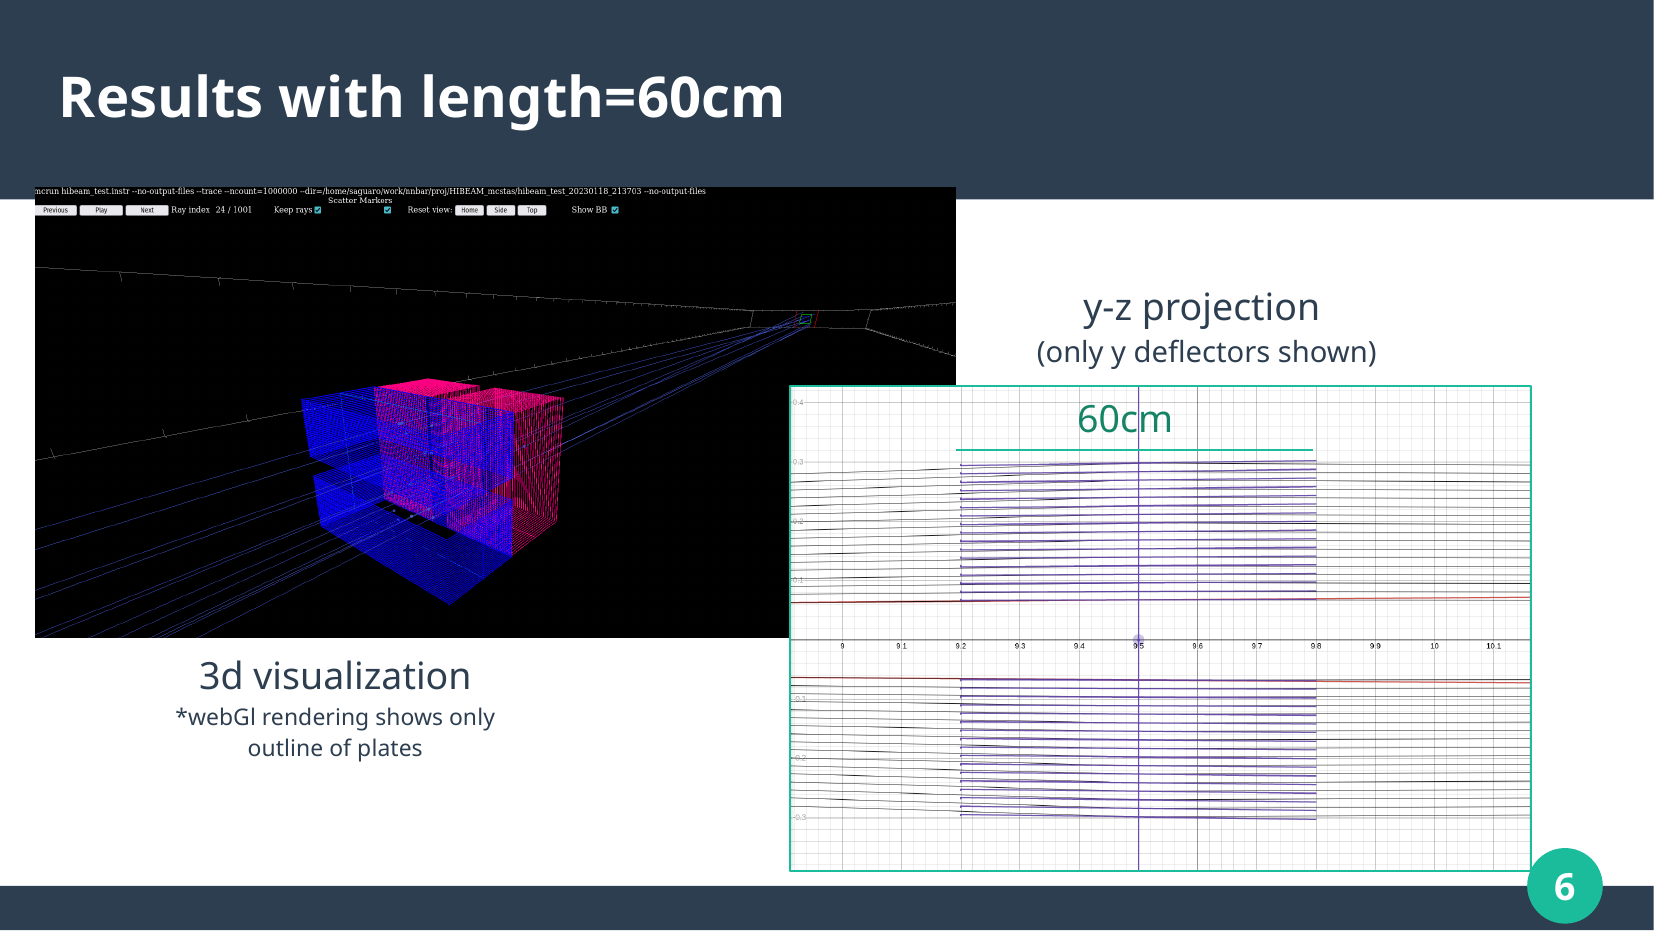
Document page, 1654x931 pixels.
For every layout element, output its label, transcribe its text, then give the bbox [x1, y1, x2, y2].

picture [35, 187, 956, 638]
text_box 60cm [937, 349, 1313, 488]
text_box y-z projection (only y deflectors shown) [963, 241, 1451, 410]
text_box 3d visualization *webGl rendering shows only outline of plates [147, 637, 523, 776]
picture [791, 386, 1531, 871]
title Results with length=60cm [59, 37, 1595, 155]
